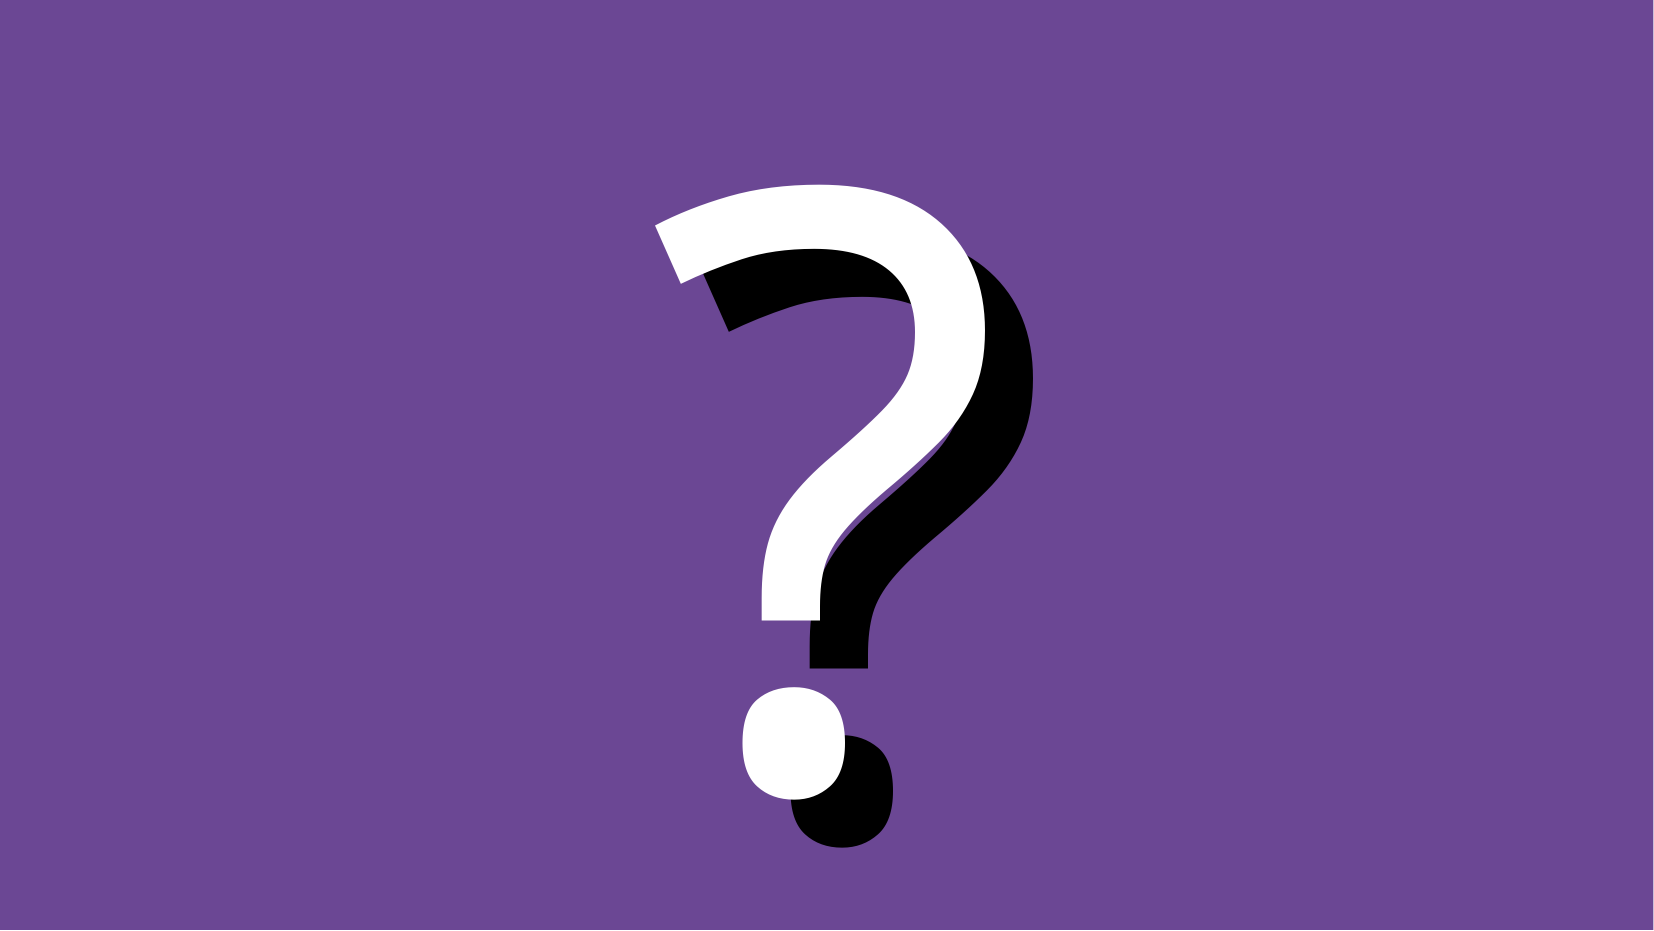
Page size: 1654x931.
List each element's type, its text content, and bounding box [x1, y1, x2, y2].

subtitle ? [414, 0, 1240, 931]
